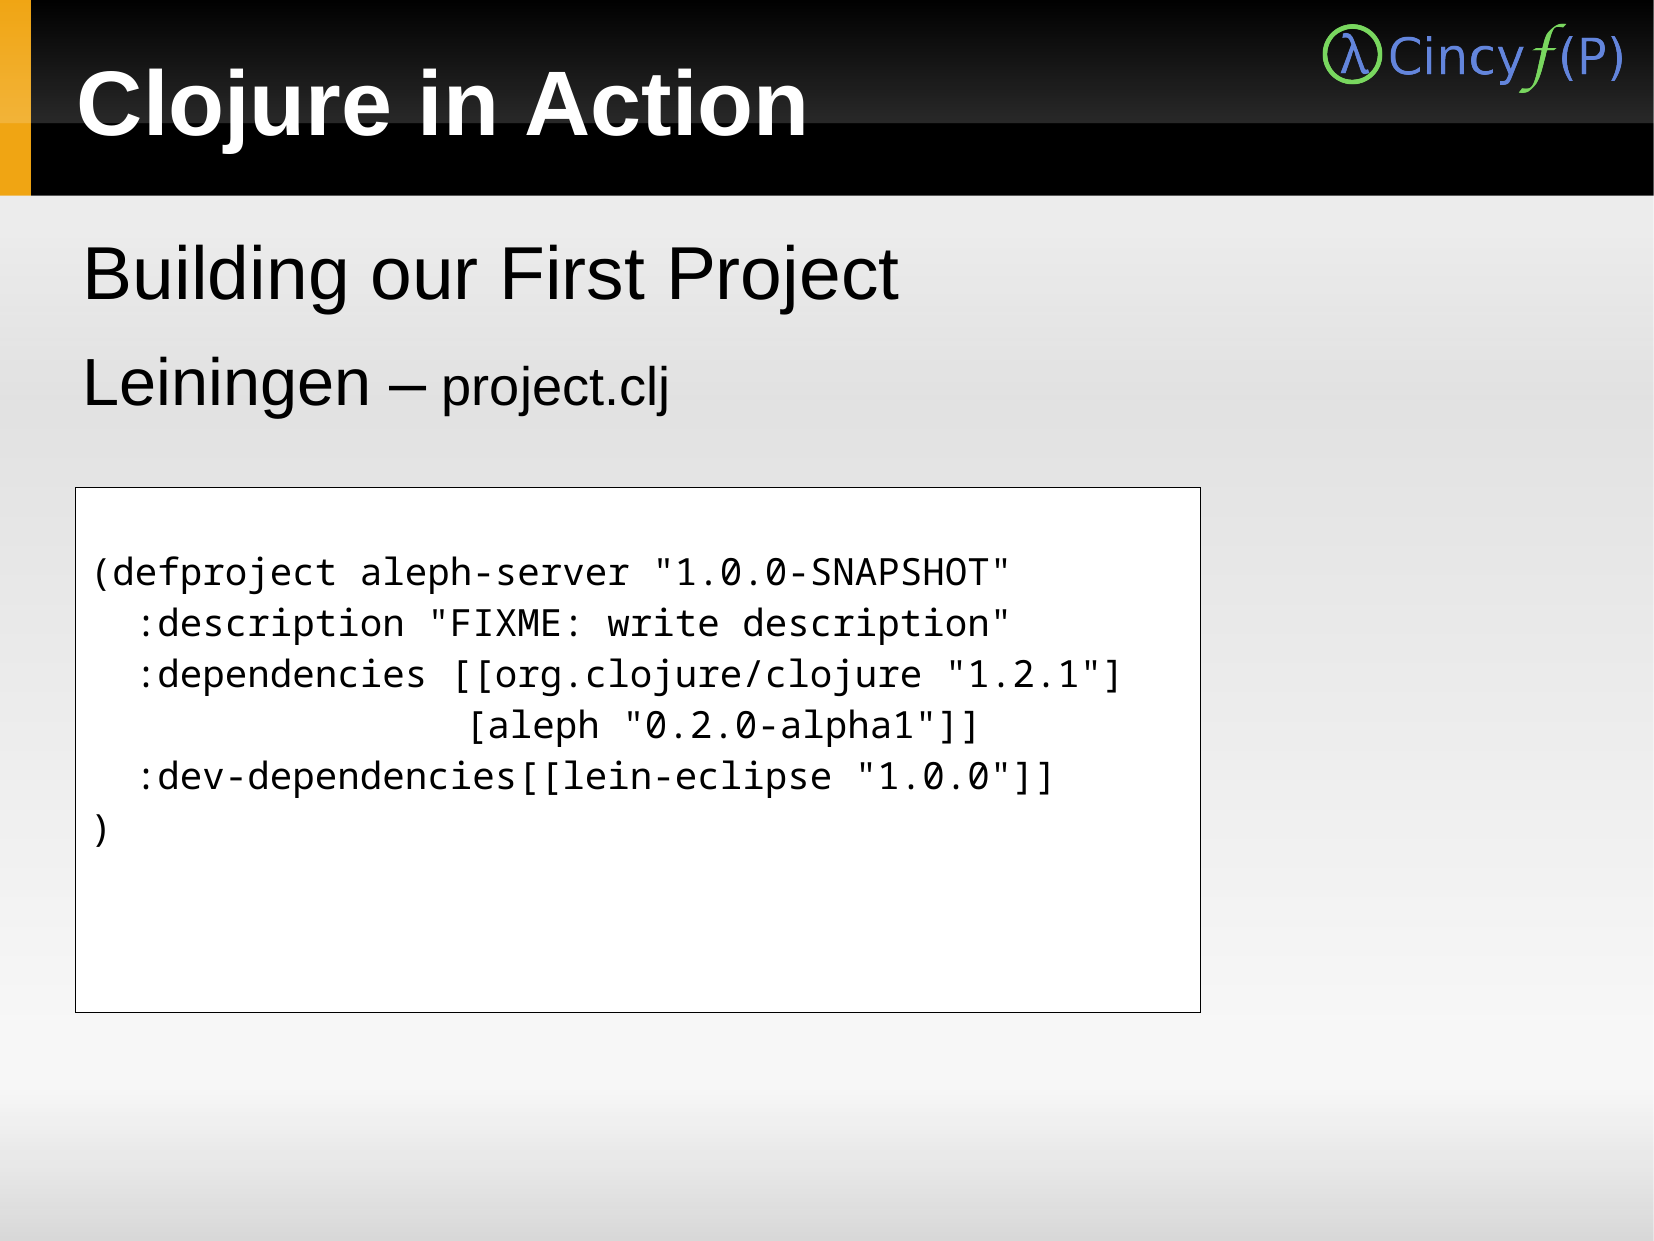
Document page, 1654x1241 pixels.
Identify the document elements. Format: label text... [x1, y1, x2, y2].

picture [0, 0, 1654, 1241]
list Building our First Project Leiningen – project.clj [82, 231, 1576, 451]
text_box (defproject aleph-server "1.0.0-SNAPSHOT" :description "FIXME: write description" :dependencies [[org.clojure/clojure "1.2.1"] [aleph "0.2.0-alpha1"]] :dev-dependencies[[lein-eclipse "1.0.0"]] ) [75, 487, 1201, 938]
title Clojure in Action [76, 0, 1565, 208]
